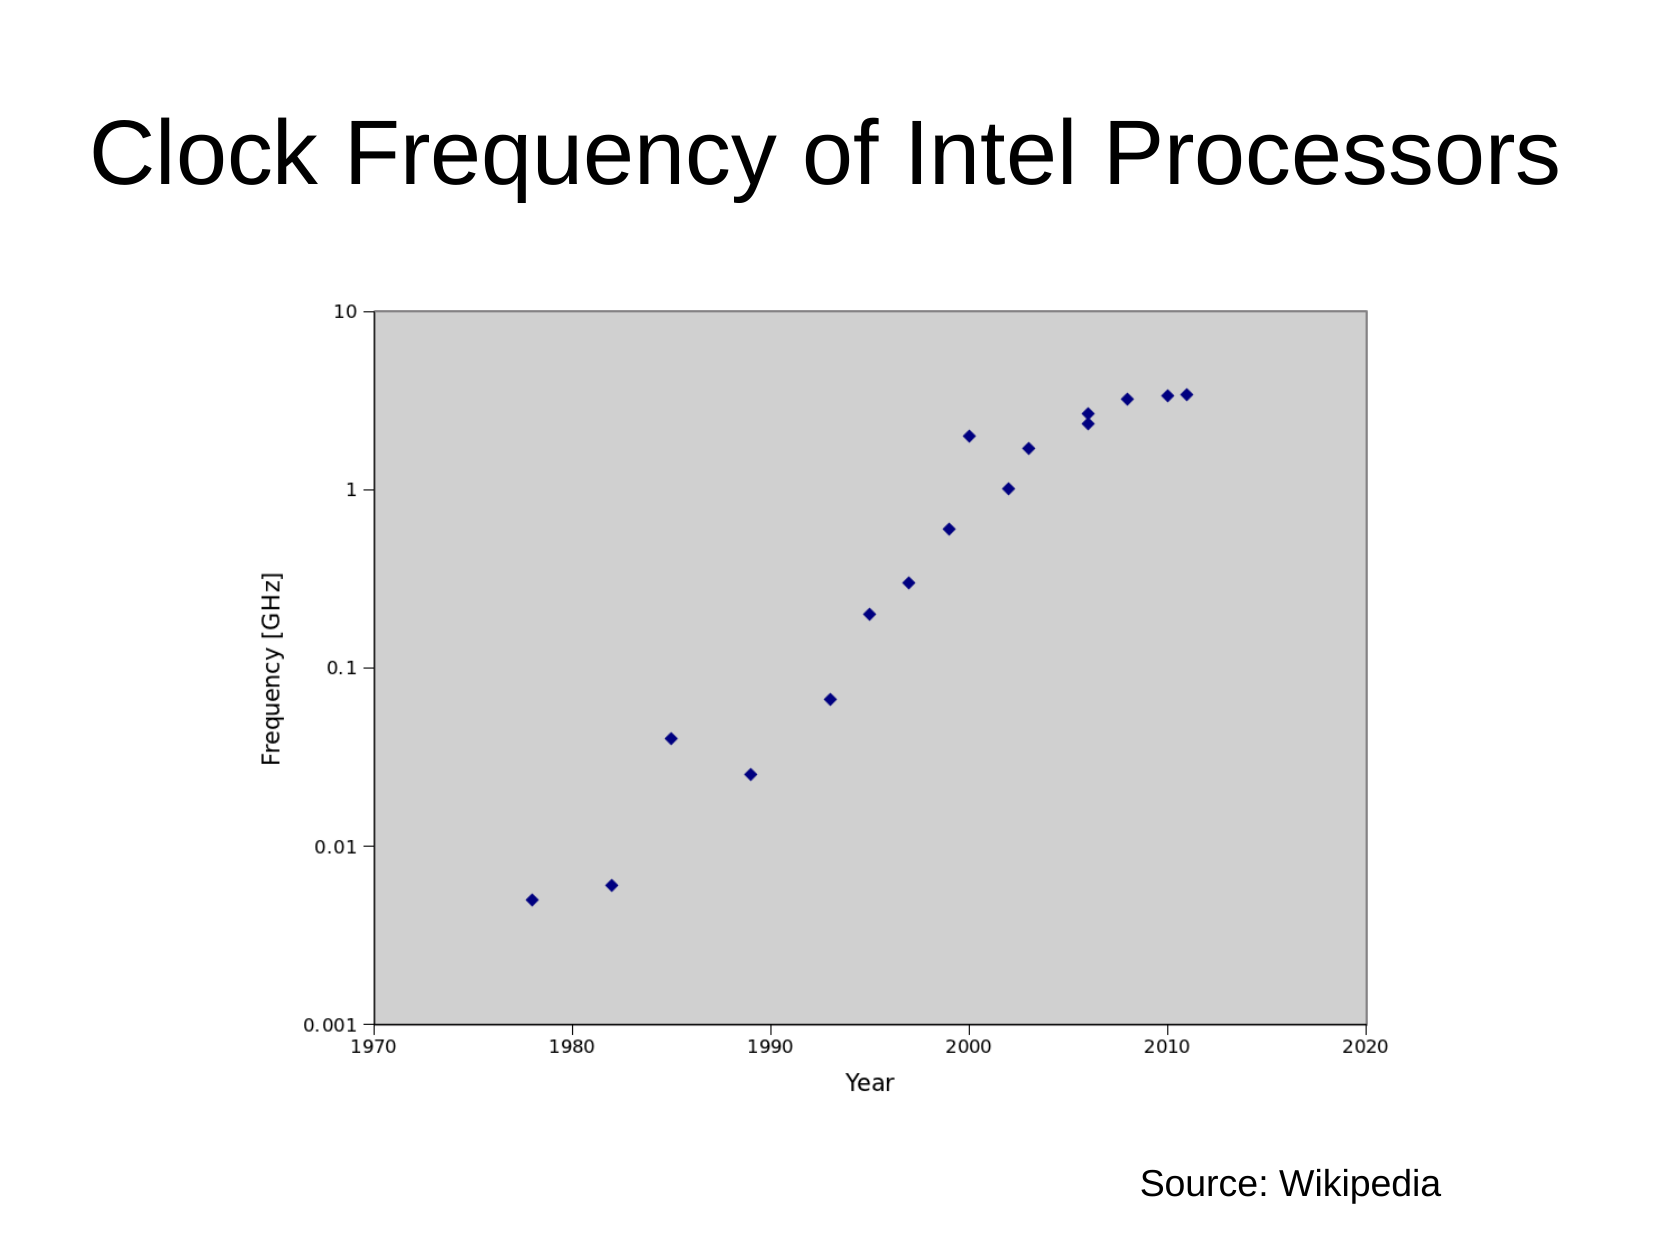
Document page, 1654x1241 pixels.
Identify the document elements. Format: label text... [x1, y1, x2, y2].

title Clock Frequency of Intel Processors [82, 49, 1571, 257]
text_box Source: Wikipedia [1125, 1155, 1457, 1212]
picture [247, 290, 1406, 1109]
